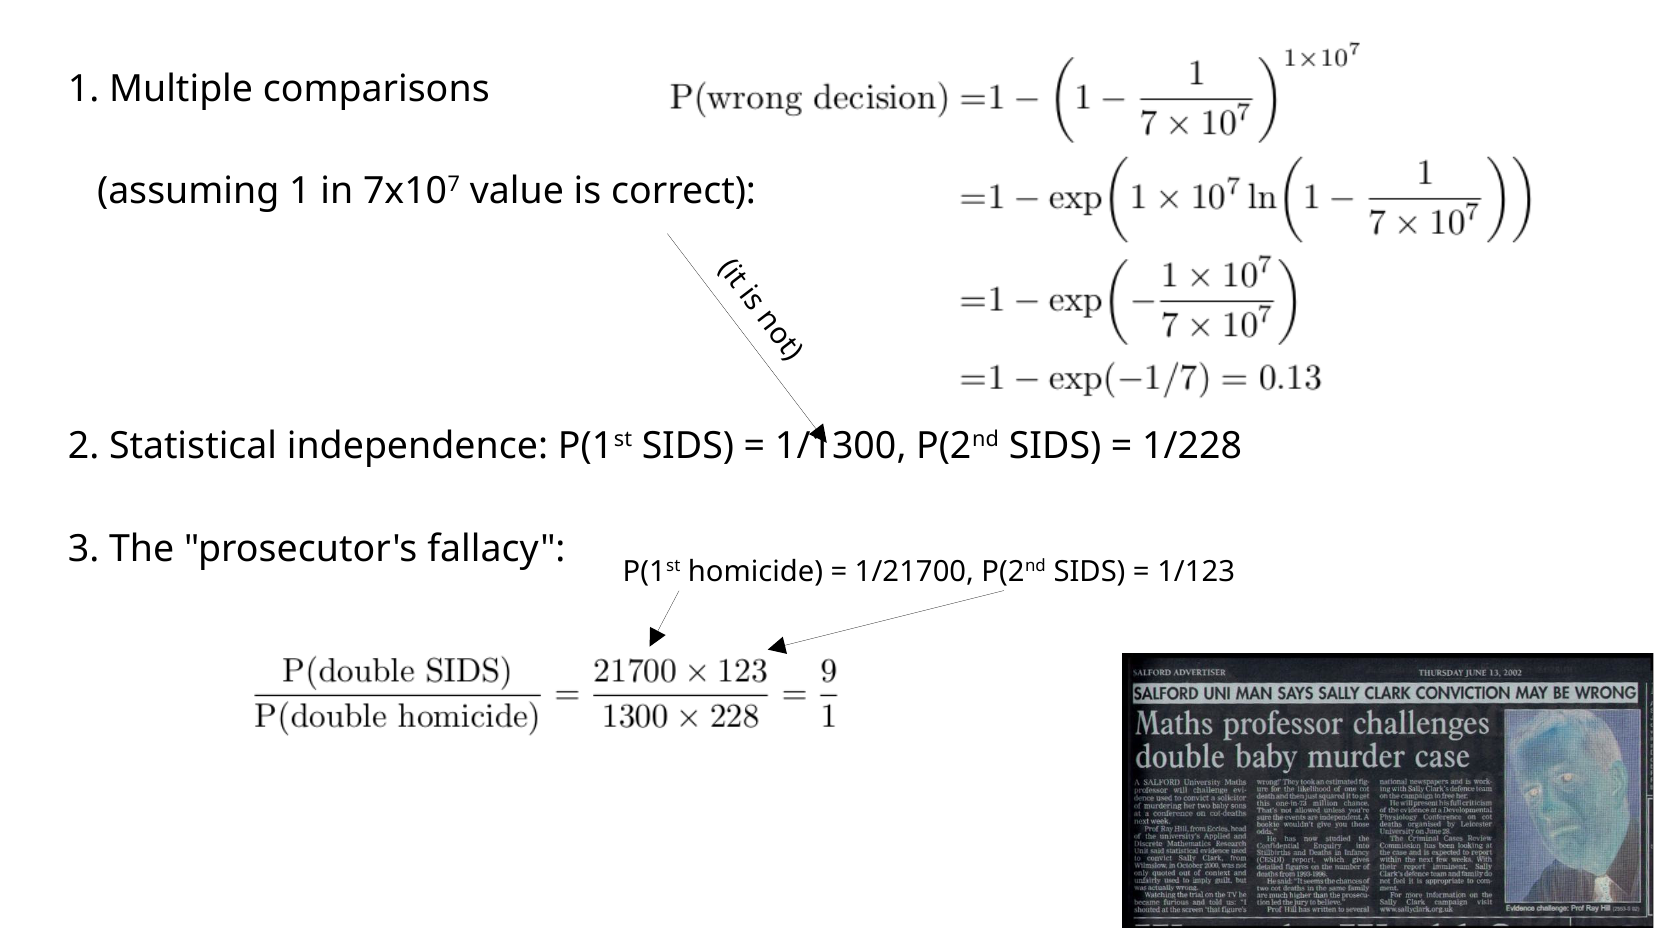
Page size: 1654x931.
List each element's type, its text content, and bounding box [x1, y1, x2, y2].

picture [1122, 653, 1654, 928]
text_box 1. Multiple comparisons (assuming 1 in 7x107 value is correct): 2. Statistical independence: P(1st SIDS) = 1/1300, P(2nd SIDS) = 1/228 3. The "prosecutor's fallacy": [53, 54, 1589, 816]
picture [236, 646, 857, 744]
text_box (it is not) [661, 233, 850, 438]
picture [667, 29, 1553, 54]
text_box P(1st homicide) = 1/21700, P(2nd SIDS) = 1/123 [607, 542, 1494, 641]
